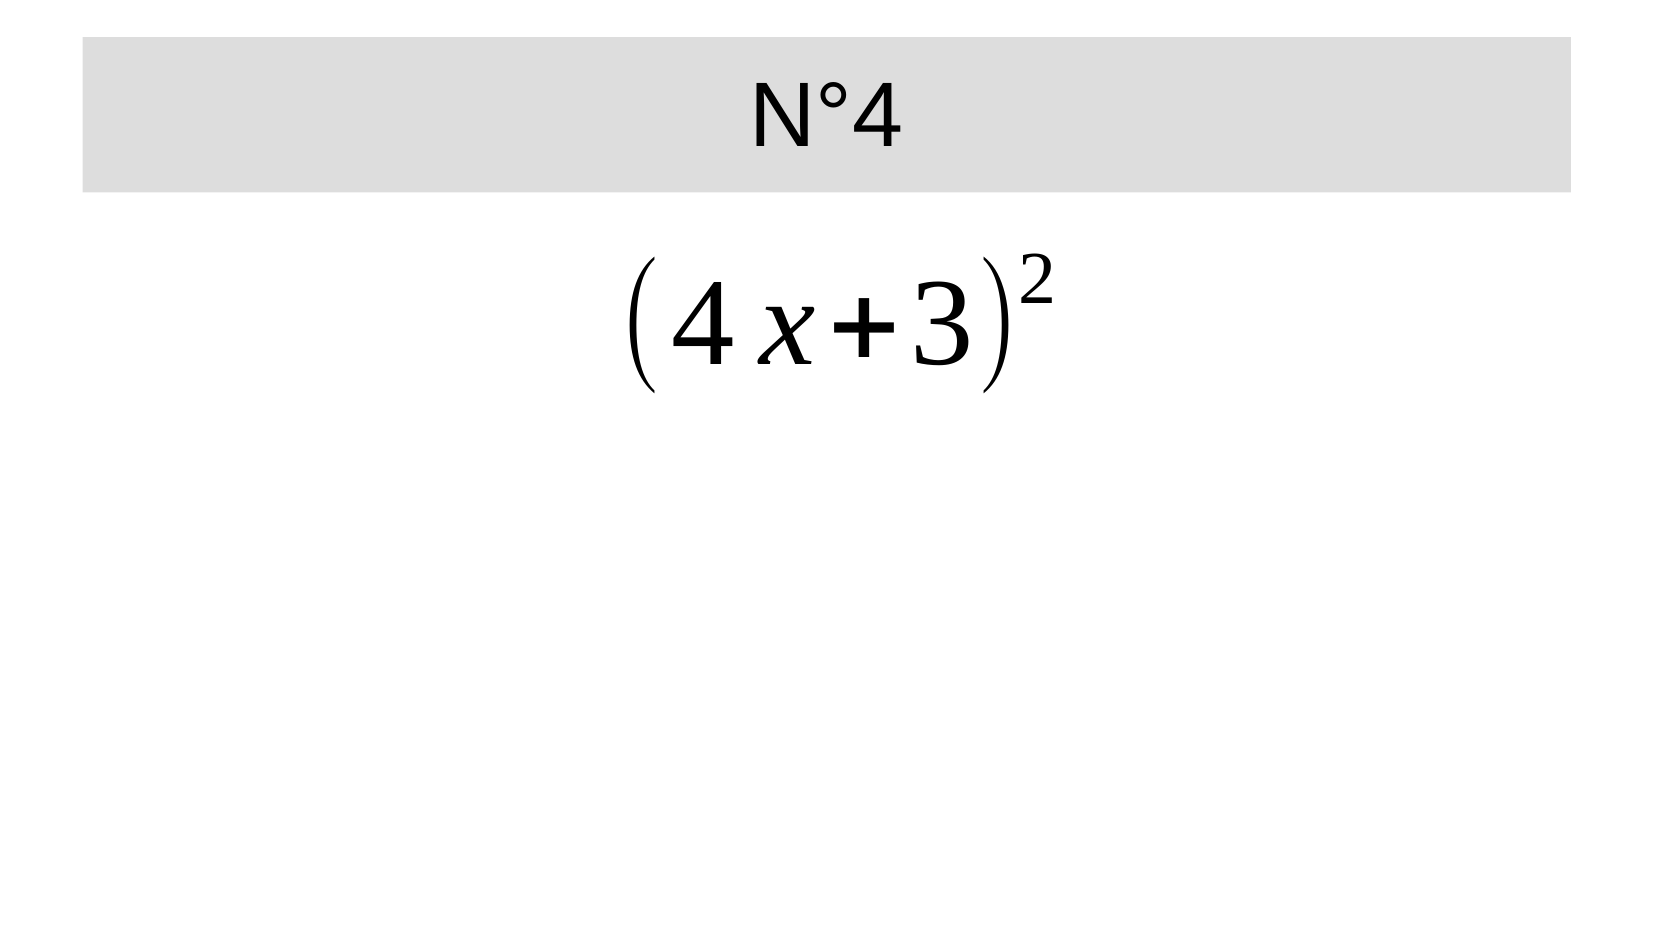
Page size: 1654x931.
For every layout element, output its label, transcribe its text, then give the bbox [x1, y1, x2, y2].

title N°4 [82, 37, 1571, 193]
chart [613, 236, 1063, 401]
